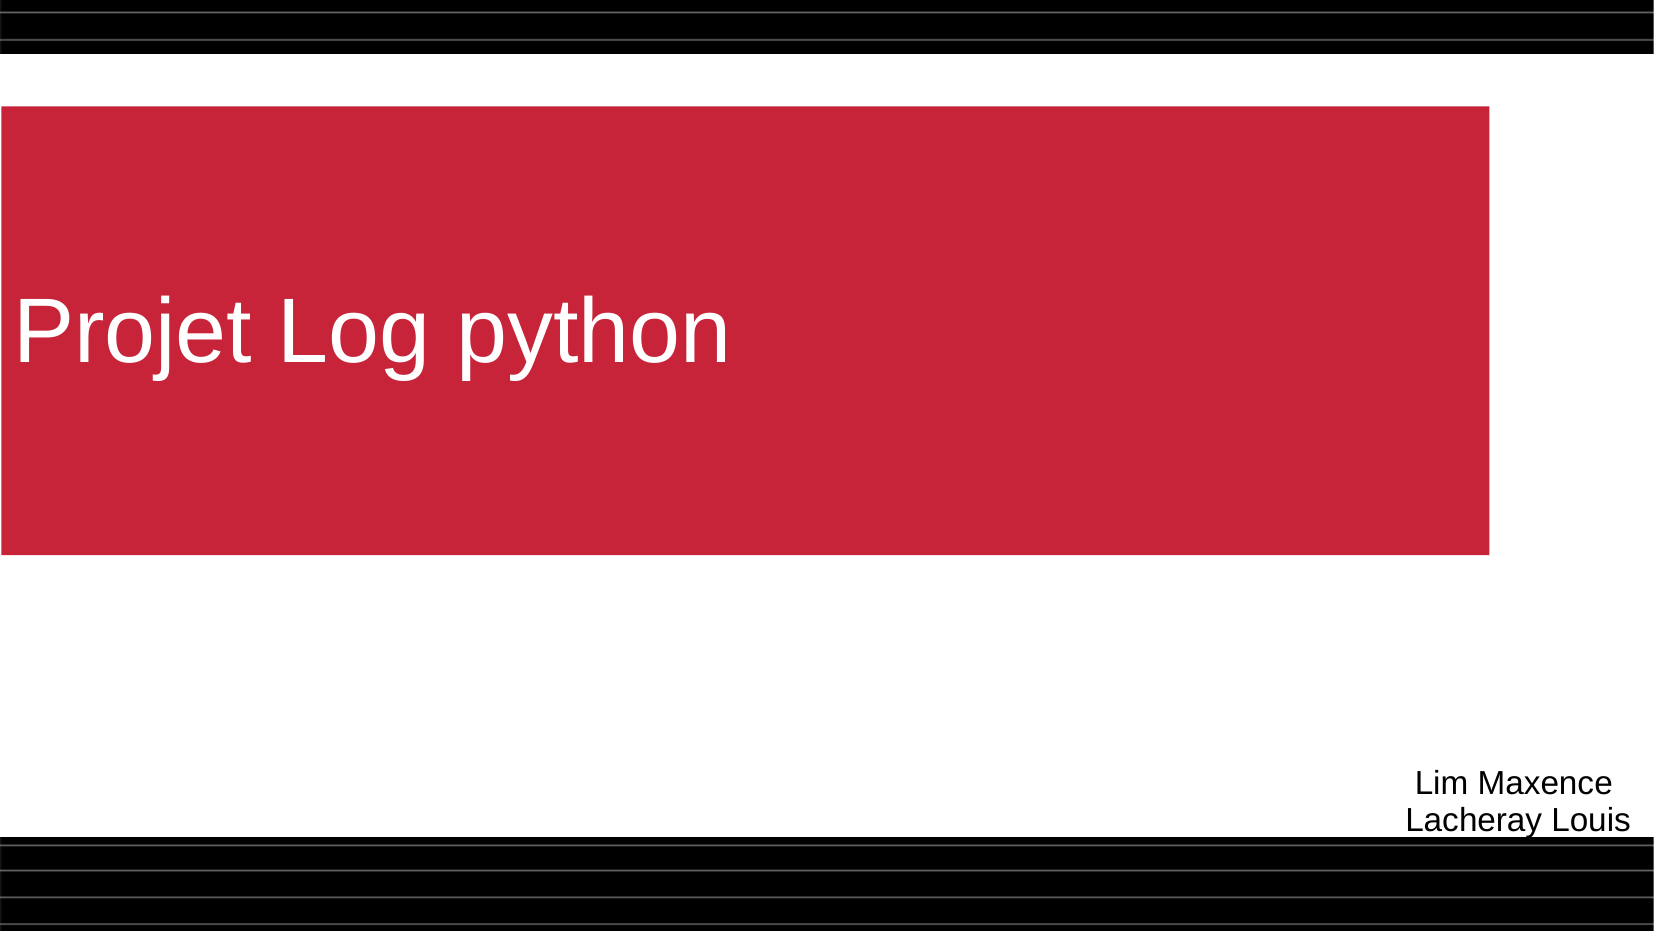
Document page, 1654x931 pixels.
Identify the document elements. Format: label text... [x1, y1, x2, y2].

title Projet Log python [1, 106, 1490, 556]
picture [0, 837, 1654, 931]
picture [0, 0, 1654, 54]
subtitle Lim Maxence Lacheray Louis [1405, 764, 1654, 839]
